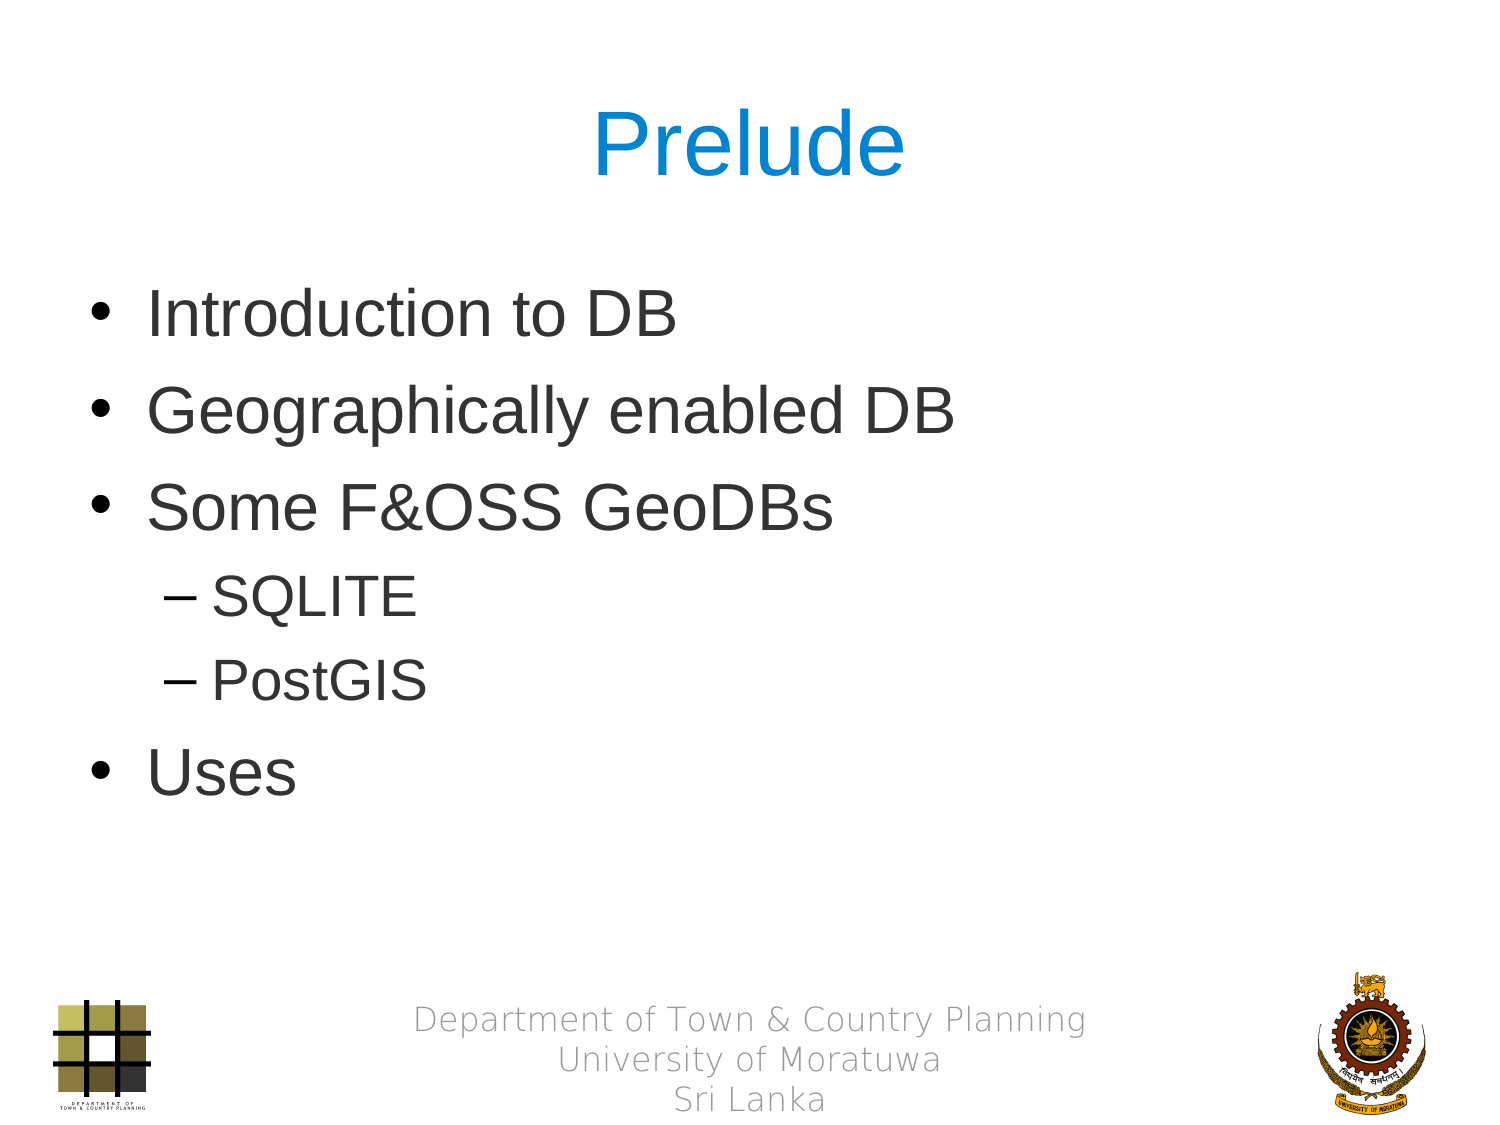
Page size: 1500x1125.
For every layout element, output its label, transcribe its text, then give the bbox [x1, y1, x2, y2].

list Introduction to DB Geographically enabled DB Some F&OSS GeoDBs SQLITE PostGIS Uses [75, 262, 1426, 915]
picture [53, 1000, 151, 1110]
picture [1312, 966, 1435, 1125]
title Prelude [75, 45, 1426, 233]
